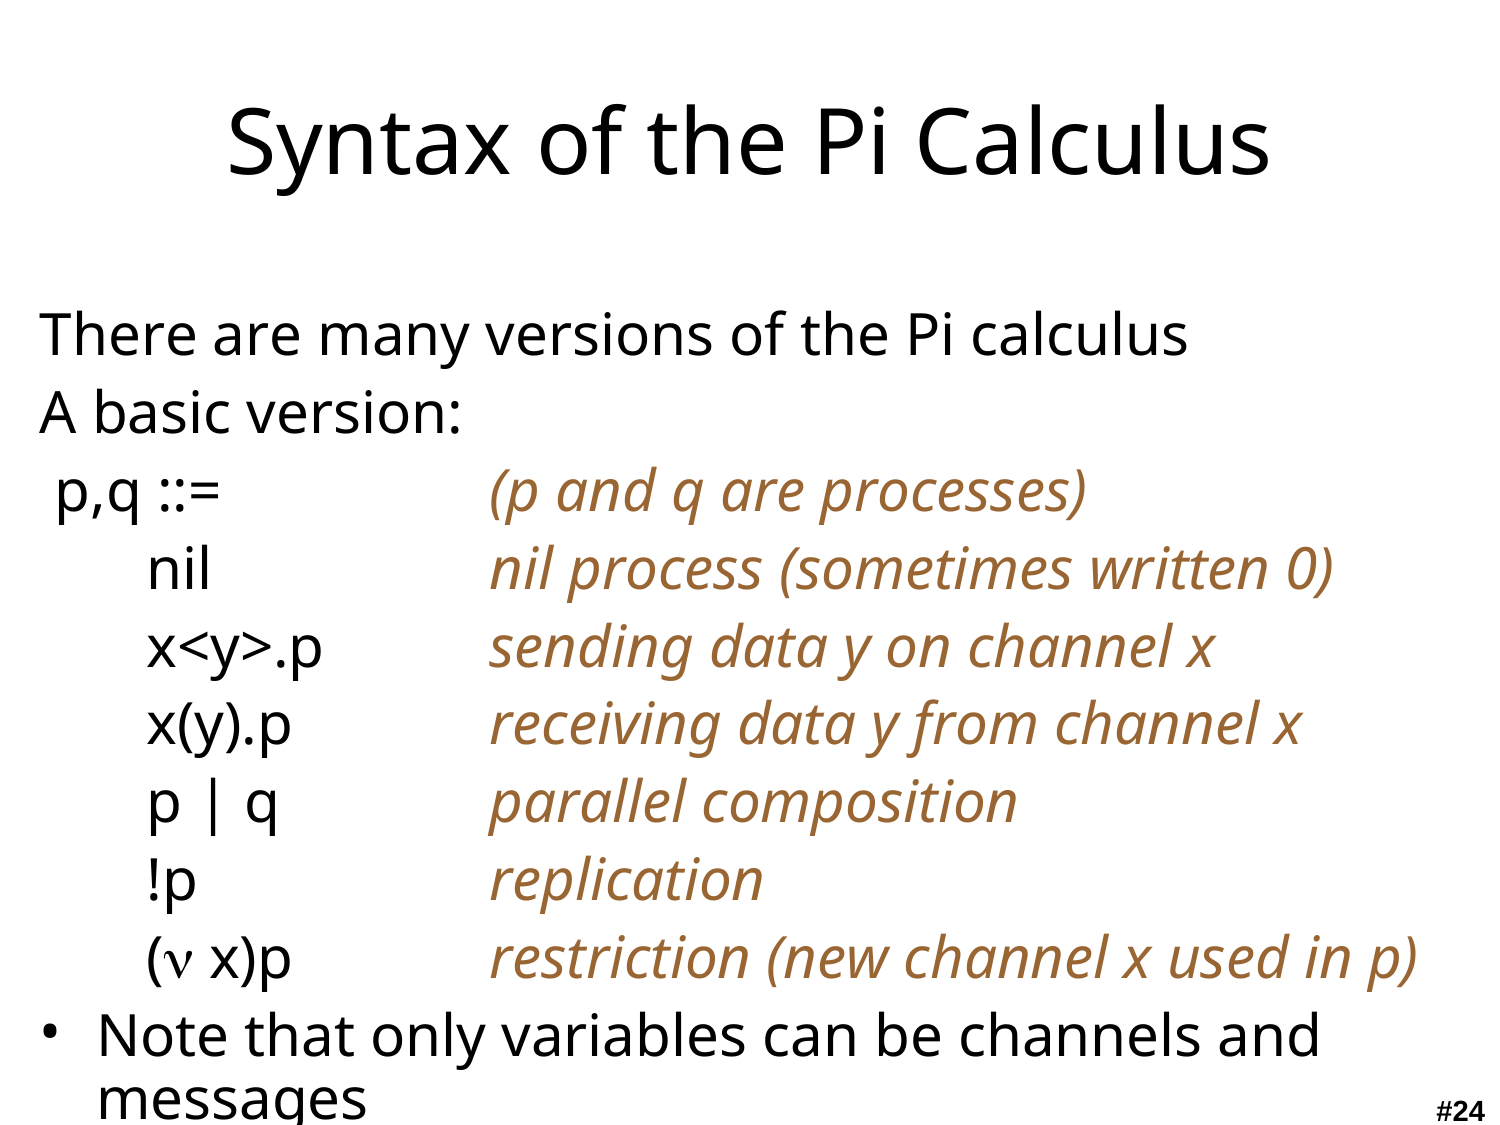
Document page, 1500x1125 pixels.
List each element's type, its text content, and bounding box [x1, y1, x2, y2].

list There are many versions of the Pi calculus A basic version: p,q ::= (p and q are processes) nil nil process (sometimes written 0) x<y>.p sending data y on channel x x(y).p receiving data y from channel x p | q parallel composition !p replication ( x)p restriction (new channel x used in p) Note that only variables can be channels and messages [24, 297, 1476, 1057]
title Syntax of the Pi Calculus [24, 45, 1476, 233]
